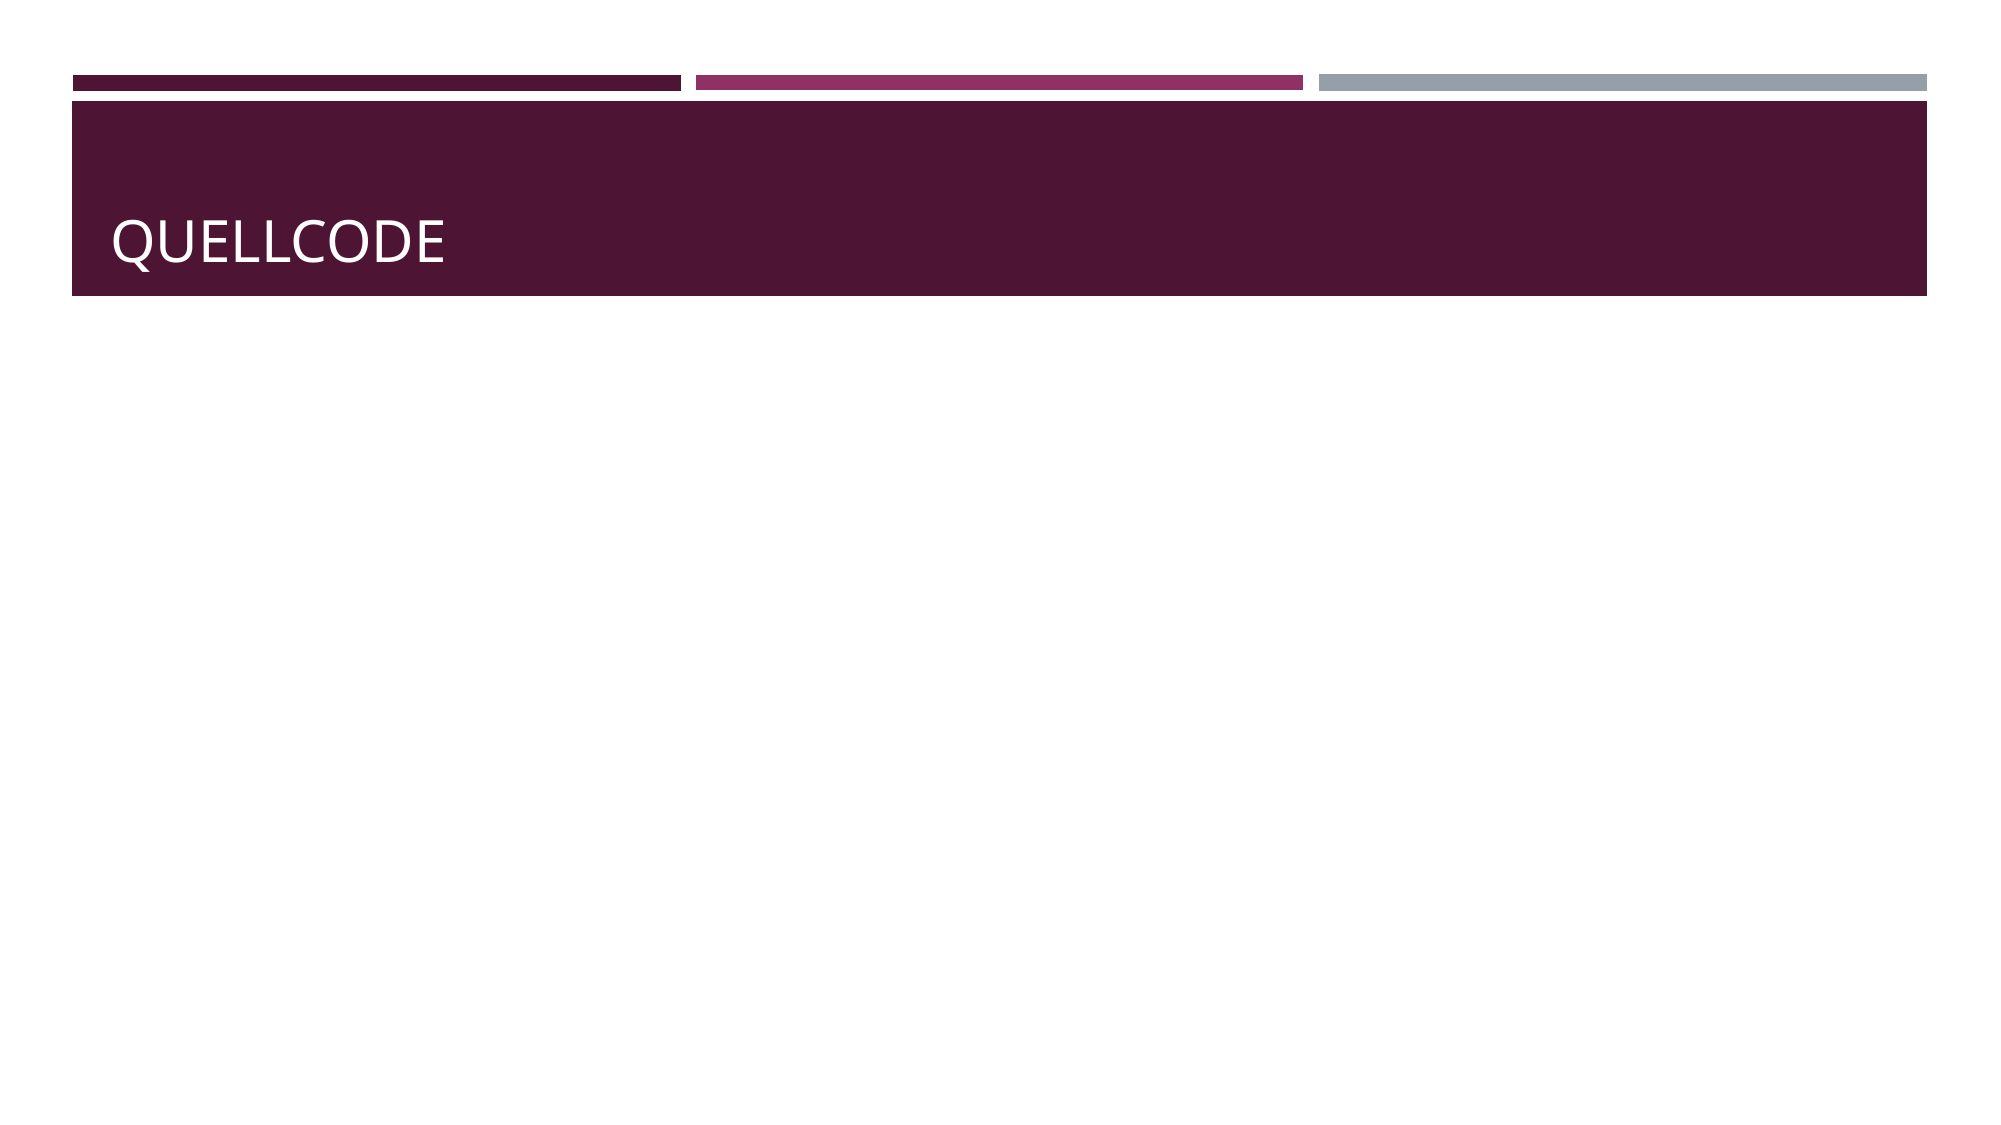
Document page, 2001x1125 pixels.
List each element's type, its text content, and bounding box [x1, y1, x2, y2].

title Quellcode [95, 115, 1905, 282]
